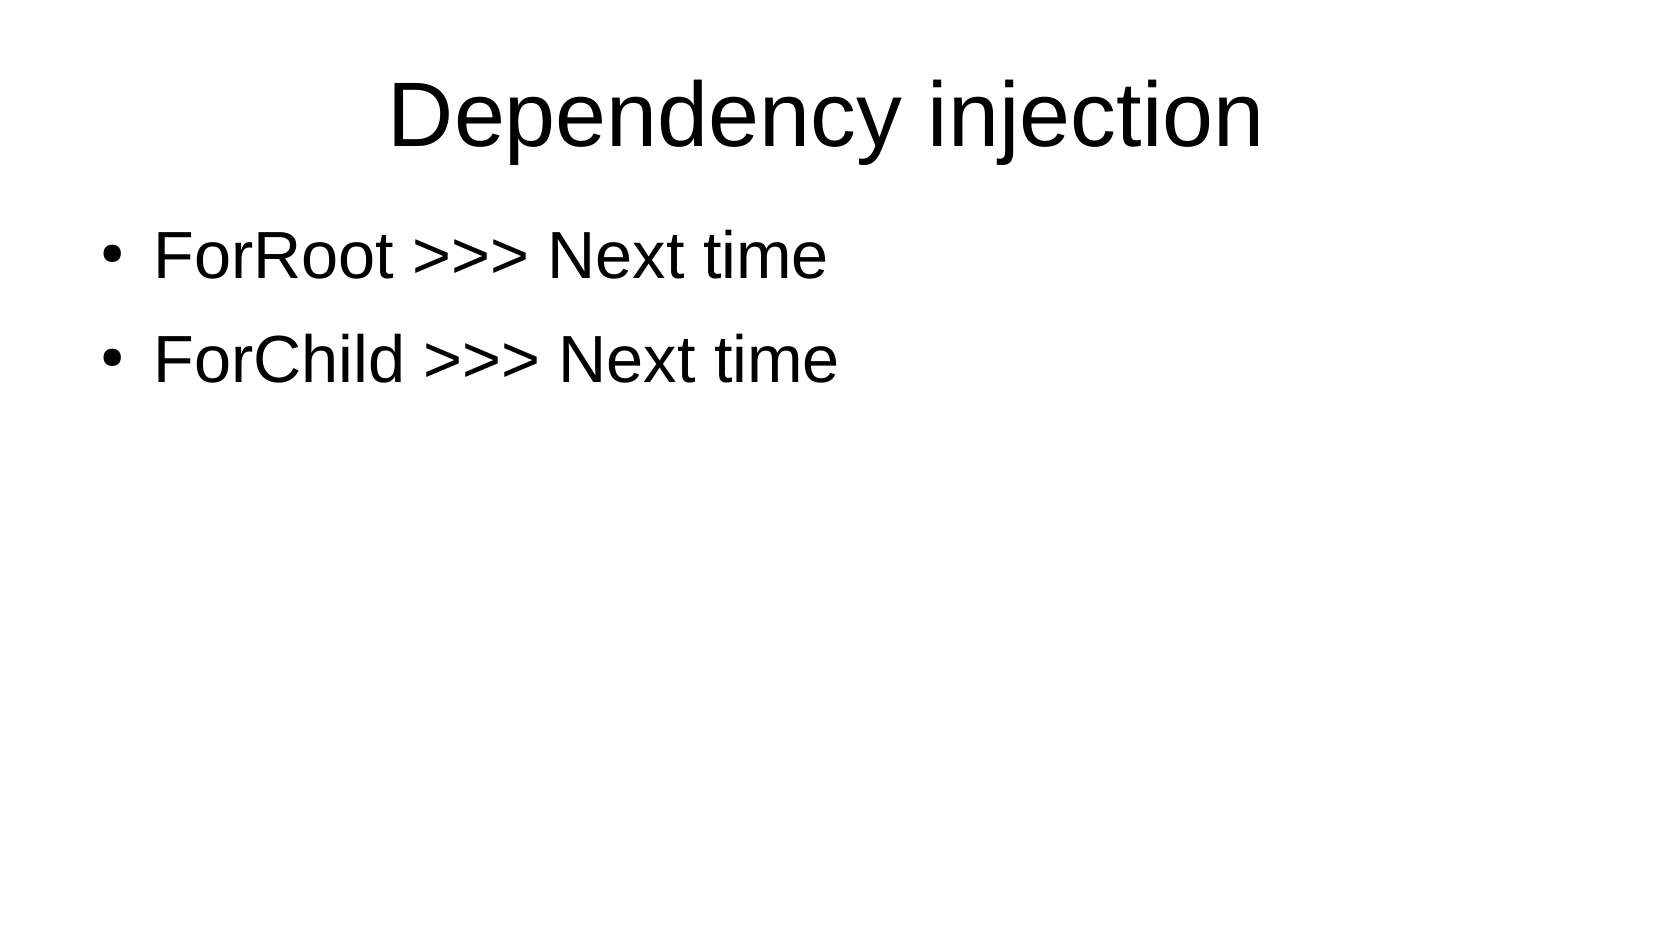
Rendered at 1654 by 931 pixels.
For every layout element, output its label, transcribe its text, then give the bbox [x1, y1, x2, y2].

title Dependency injection [82, 37, 1571, 193]
list ForRoot >>> Next time ForChild >>> Next time [82, 217, 1571, 758]
